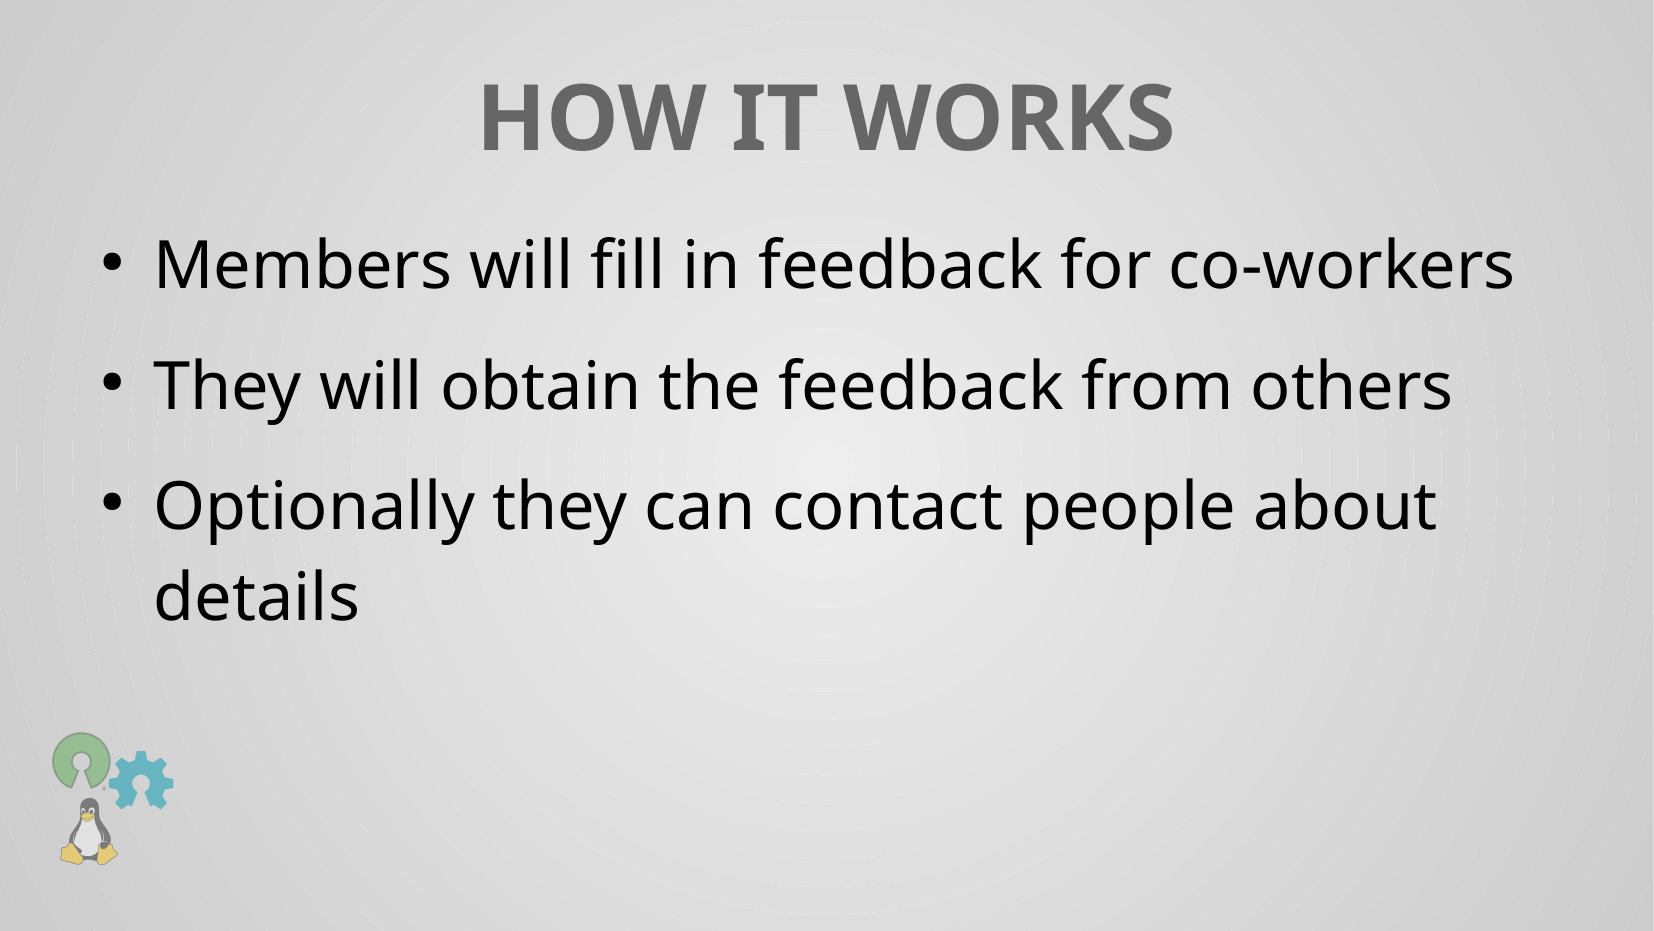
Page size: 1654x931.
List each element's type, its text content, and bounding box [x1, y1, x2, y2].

title How it works [82, 37, 1571, 193]
list Members will fill in feedback for co-workers They will obtain the feedback from others Optionally they can contact people about details [82, 217, 1571, 758]
